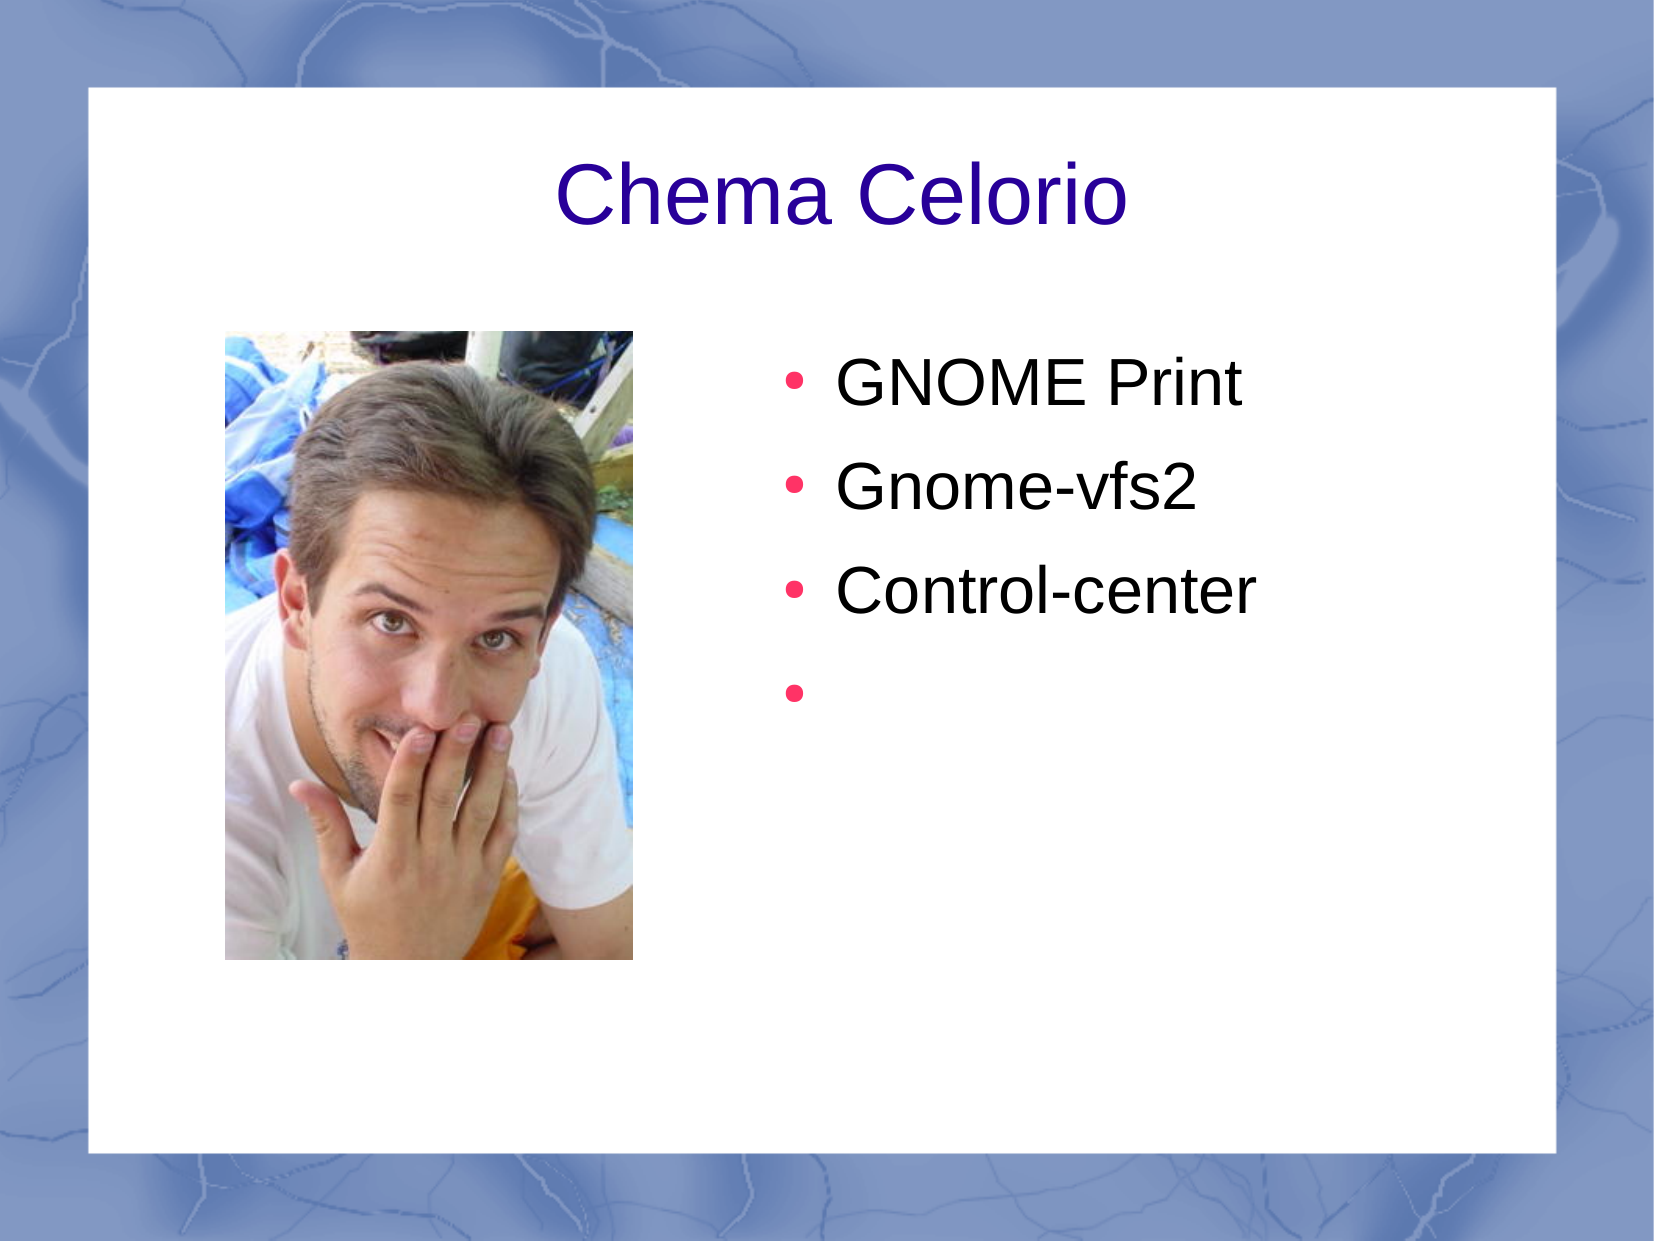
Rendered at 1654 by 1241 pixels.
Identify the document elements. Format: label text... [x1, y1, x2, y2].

title Chema Celorio [118, 90, 1536, 298]
list GNOME Print Gnome-vfs2 Control-center [765, 345, 1428, 1081]
picture [0, 0, 1654, 1241]
